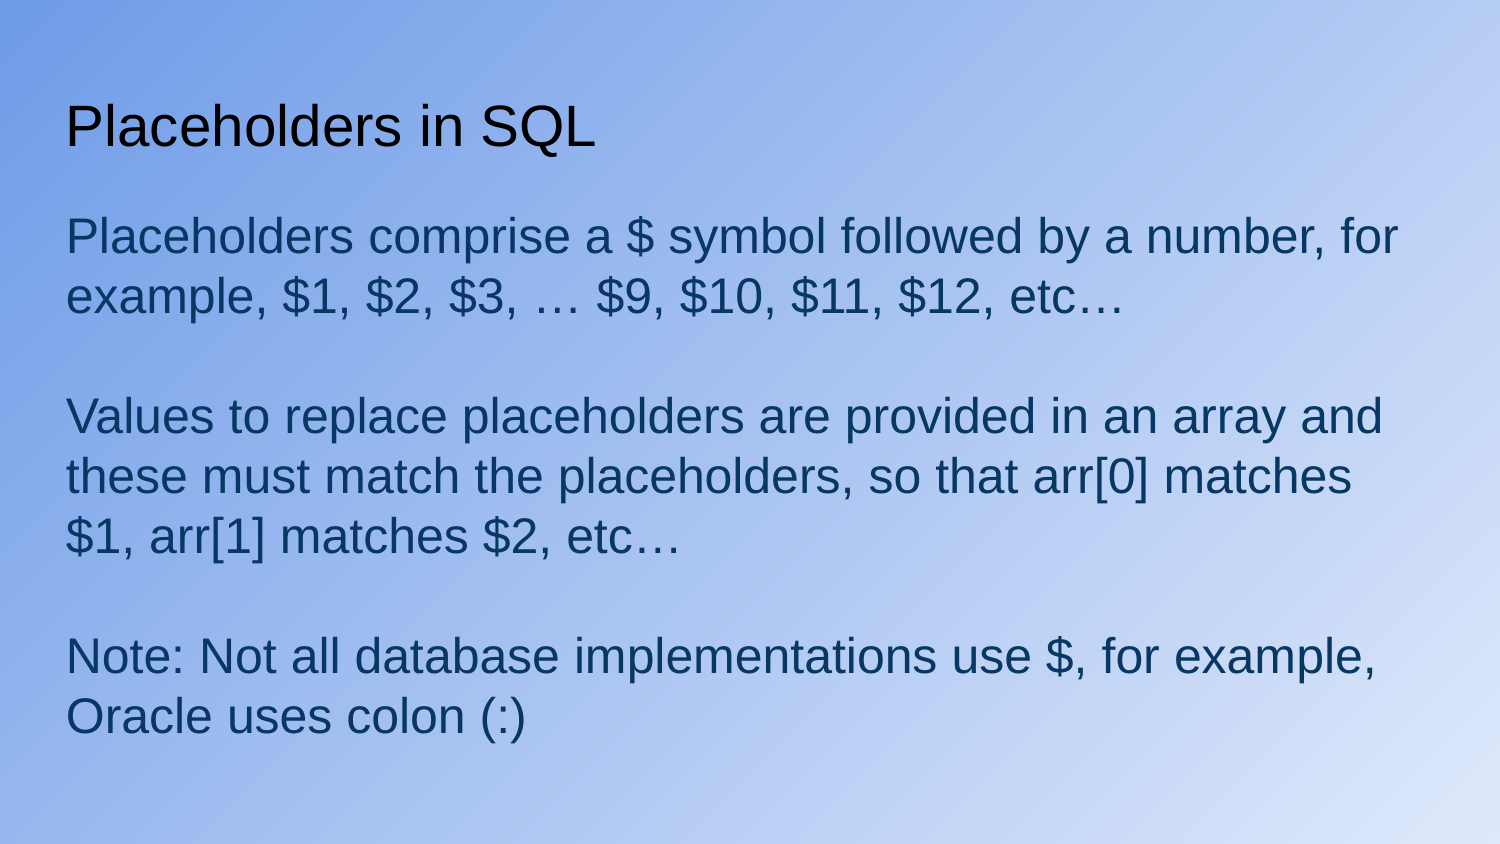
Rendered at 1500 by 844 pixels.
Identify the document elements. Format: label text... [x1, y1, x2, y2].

text_box Placeholders in SQL [51, 72, 1449, 167]
text_box Placeholders comprise a $ symbol followed by a number, for example, $1, $2, $3, … $9, $10, $11, $12, etc… Values to replace placeholders are provided in an array and these must match the placeholders, so that arr[0] matches $1, arr[1] matches $2, etc… Note: Not all database implementations use $, for example, Oracle uses colon (:) [51, 189, 1449, 750]
